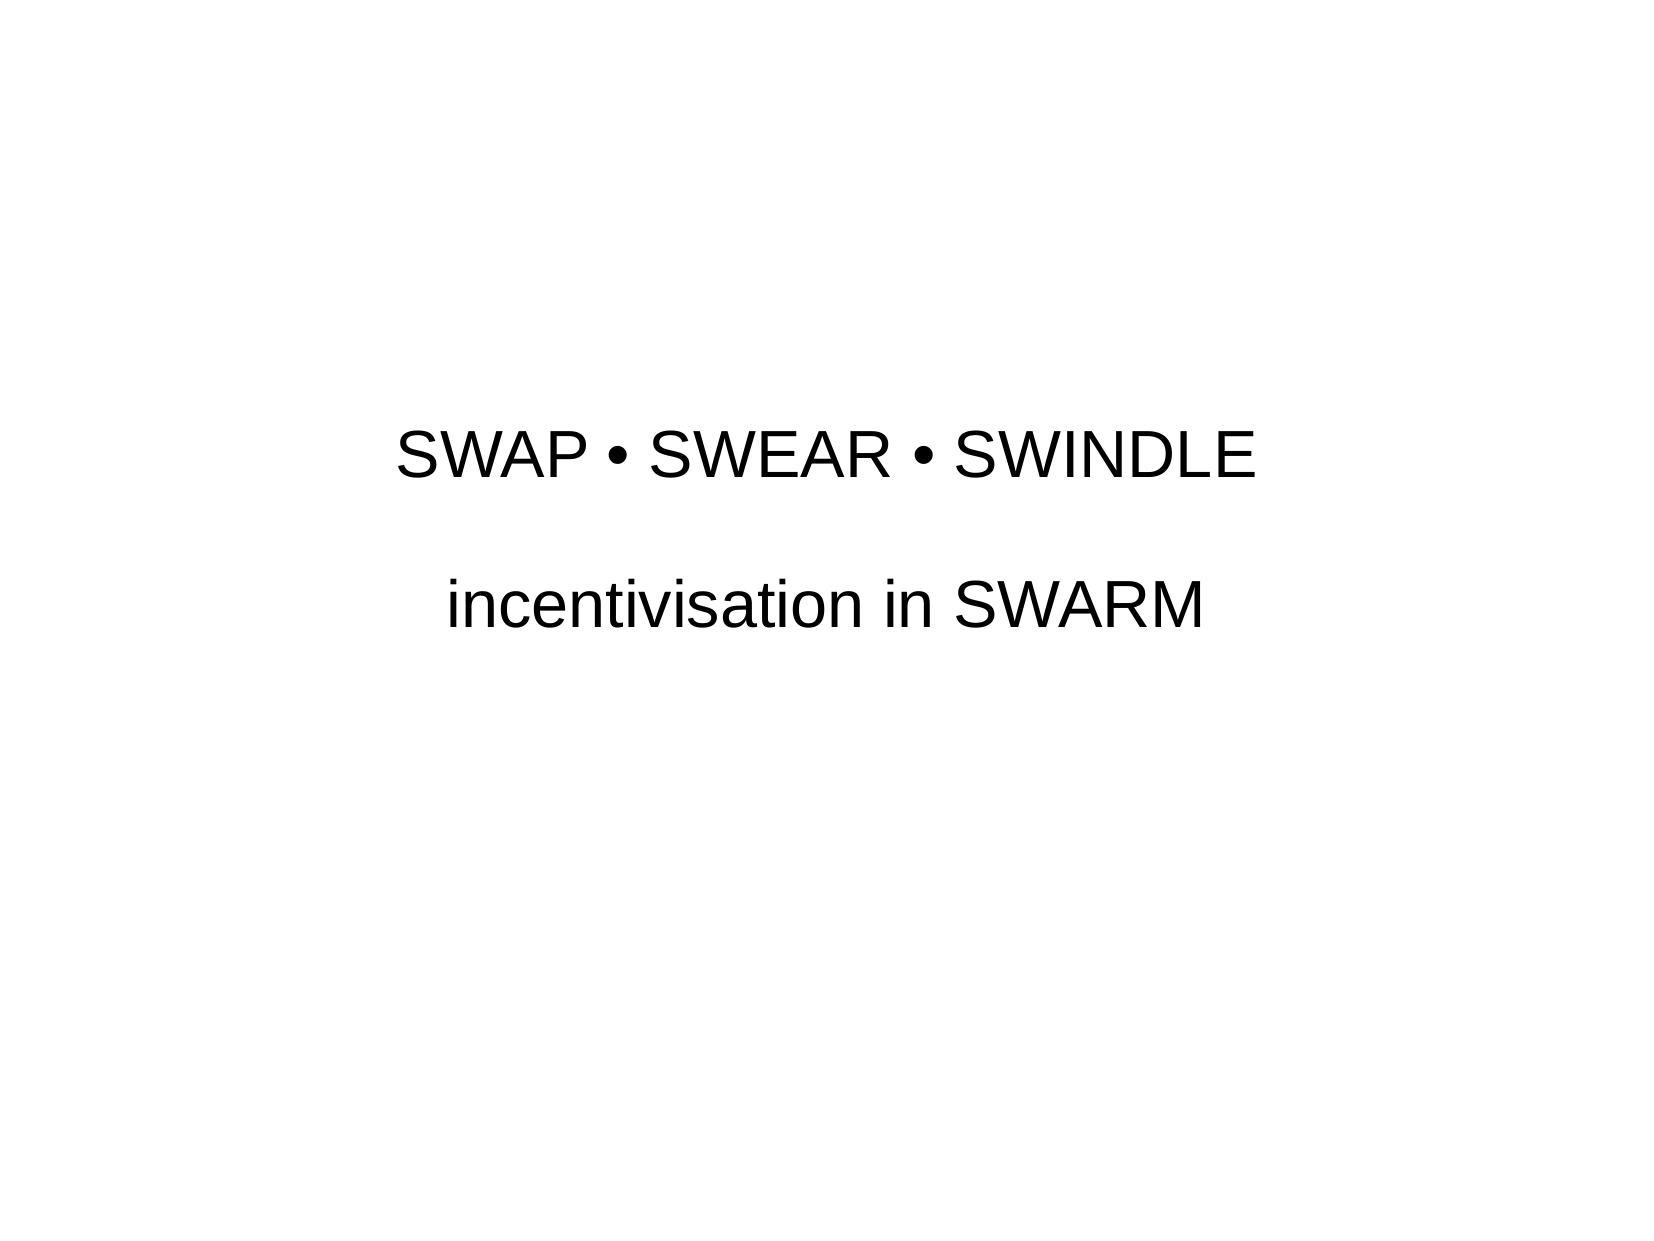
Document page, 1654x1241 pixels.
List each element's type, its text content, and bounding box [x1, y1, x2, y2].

subtitle SWAP • SWEAR • SWINDLE incentivisation in SWARM [82, 49, 1571, 1010]
